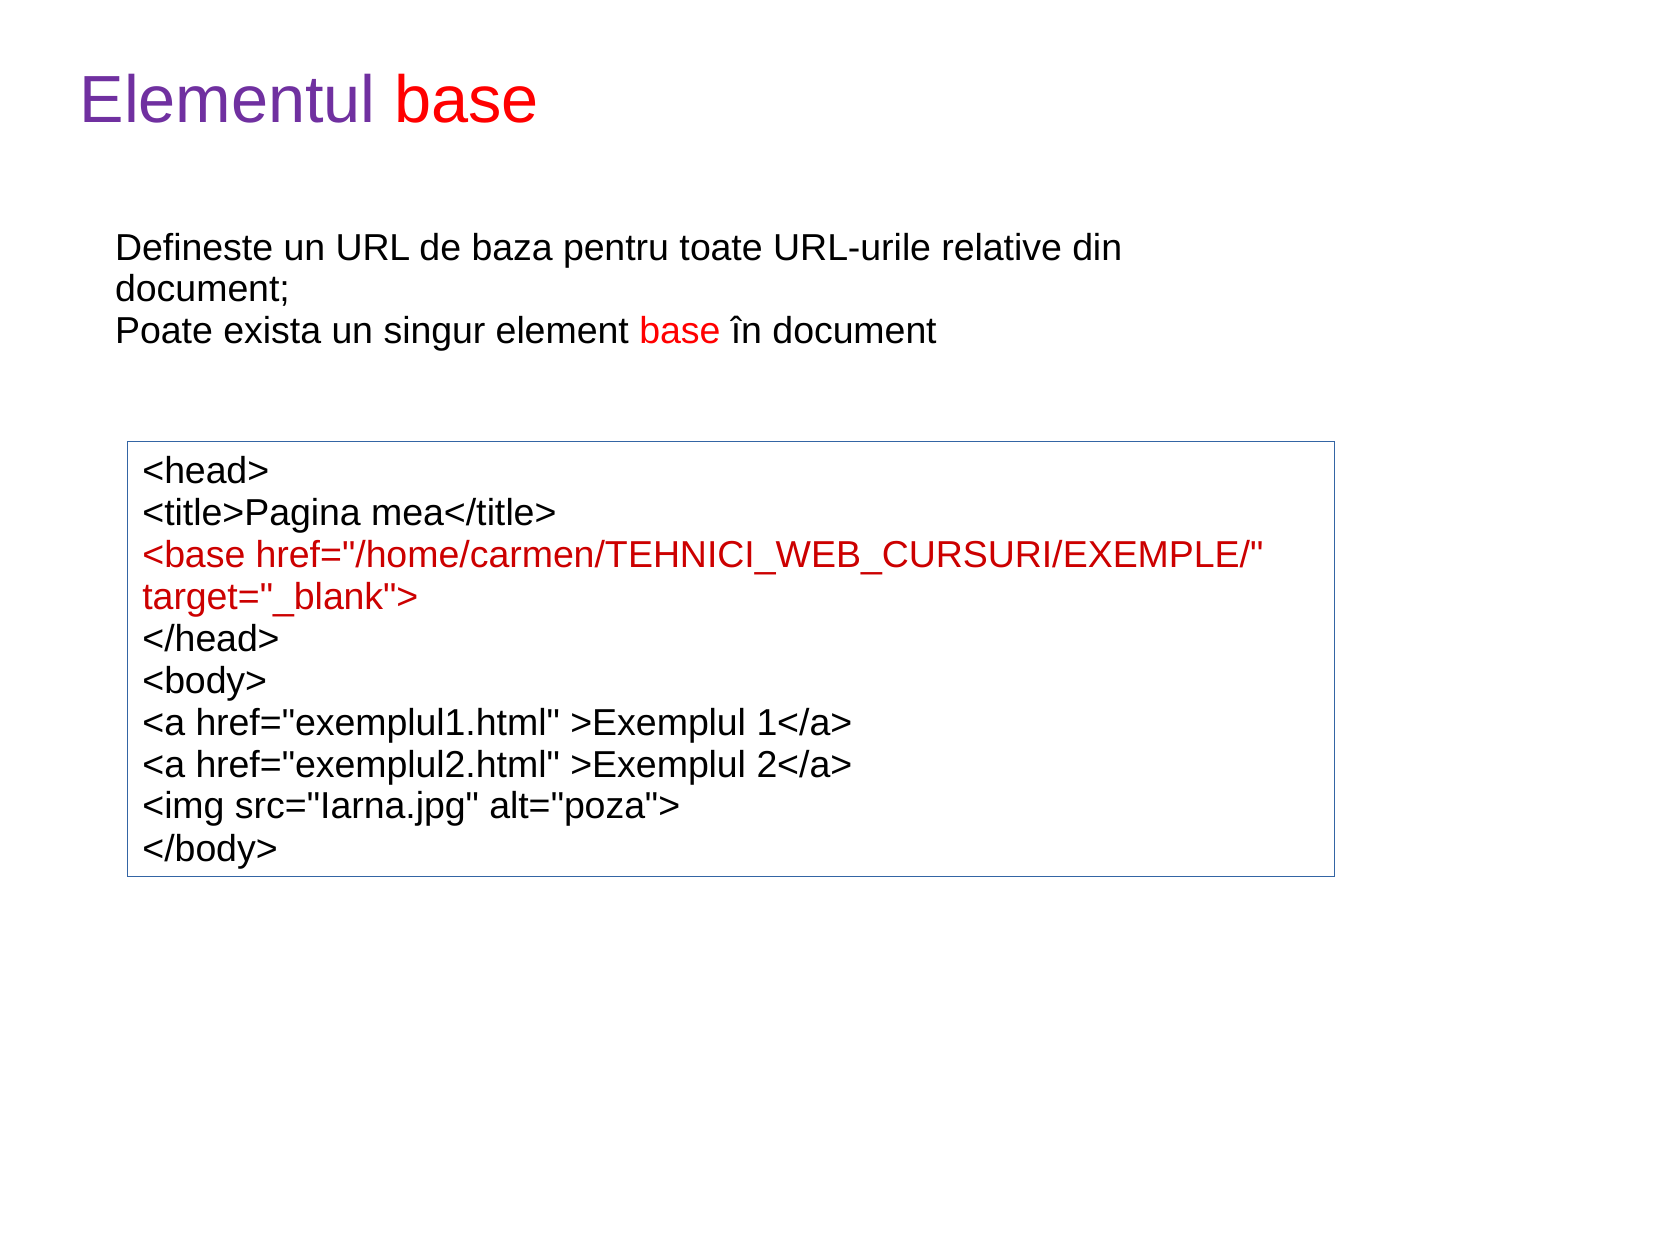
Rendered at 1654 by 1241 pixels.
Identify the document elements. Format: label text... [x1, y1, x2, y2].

text_box Defineste un URL de baza pentru toate URL-urile relative din document; Poate exista un singur element base în document [100, 218, 1312, 360]
text_box <head> <title>Pagina mea</title> <base href="/home/carmen/TEHNICI_WEB_CURSURI/EXEMPLE/" target="_blank"> </head> <body> <a href="exemplul1.html" >Exemplul 1</a> <a href="exemplul2.html" >Exemplul 2</a> <img src="Iarna.jpg" alt="poza"> </body> [127, 441, 1335, 877]
text_box Elementul base [64, 54, 603, 145]
